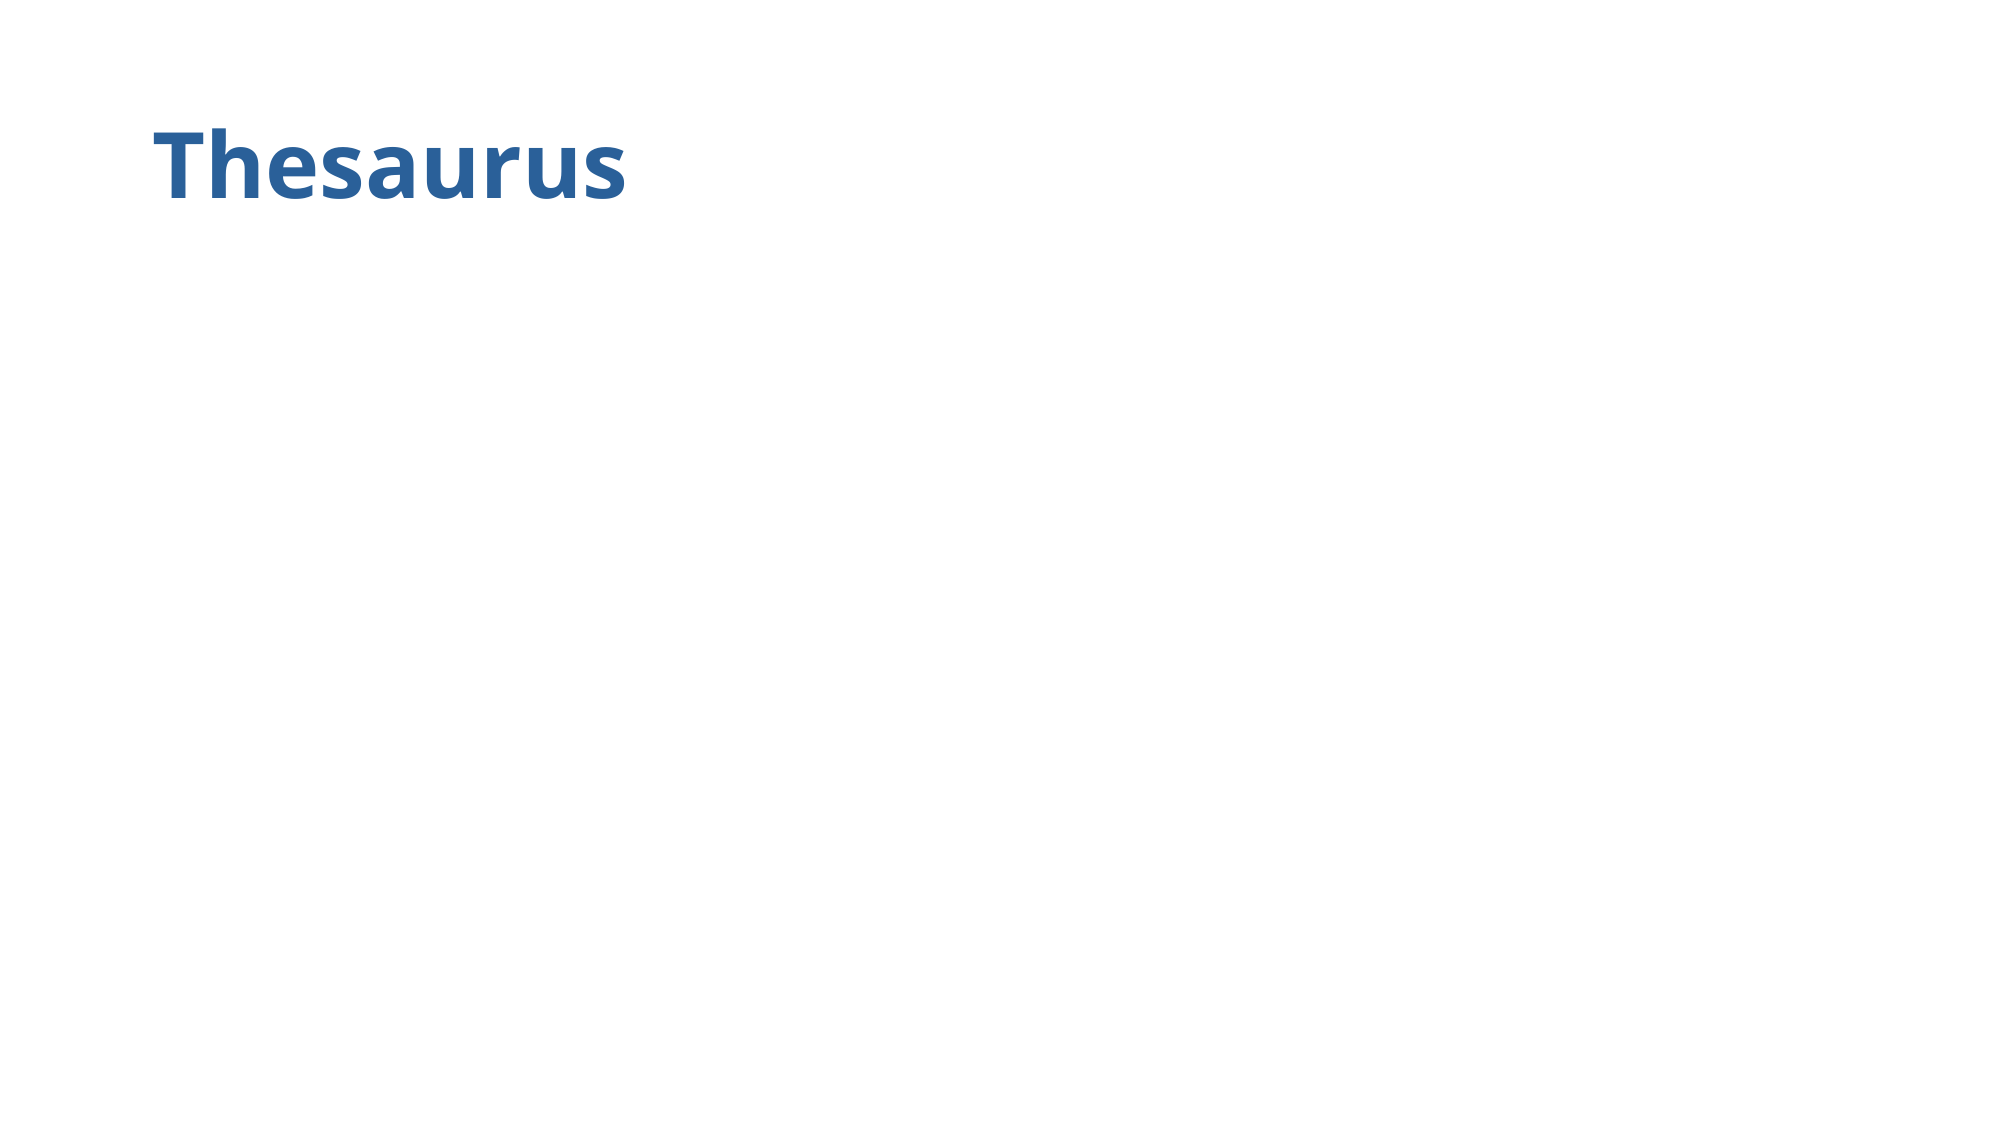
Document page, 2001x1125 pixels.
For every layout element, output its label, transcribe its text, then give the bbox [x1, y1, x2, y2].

title Thesaurus [137, 59, 1863, 278]
